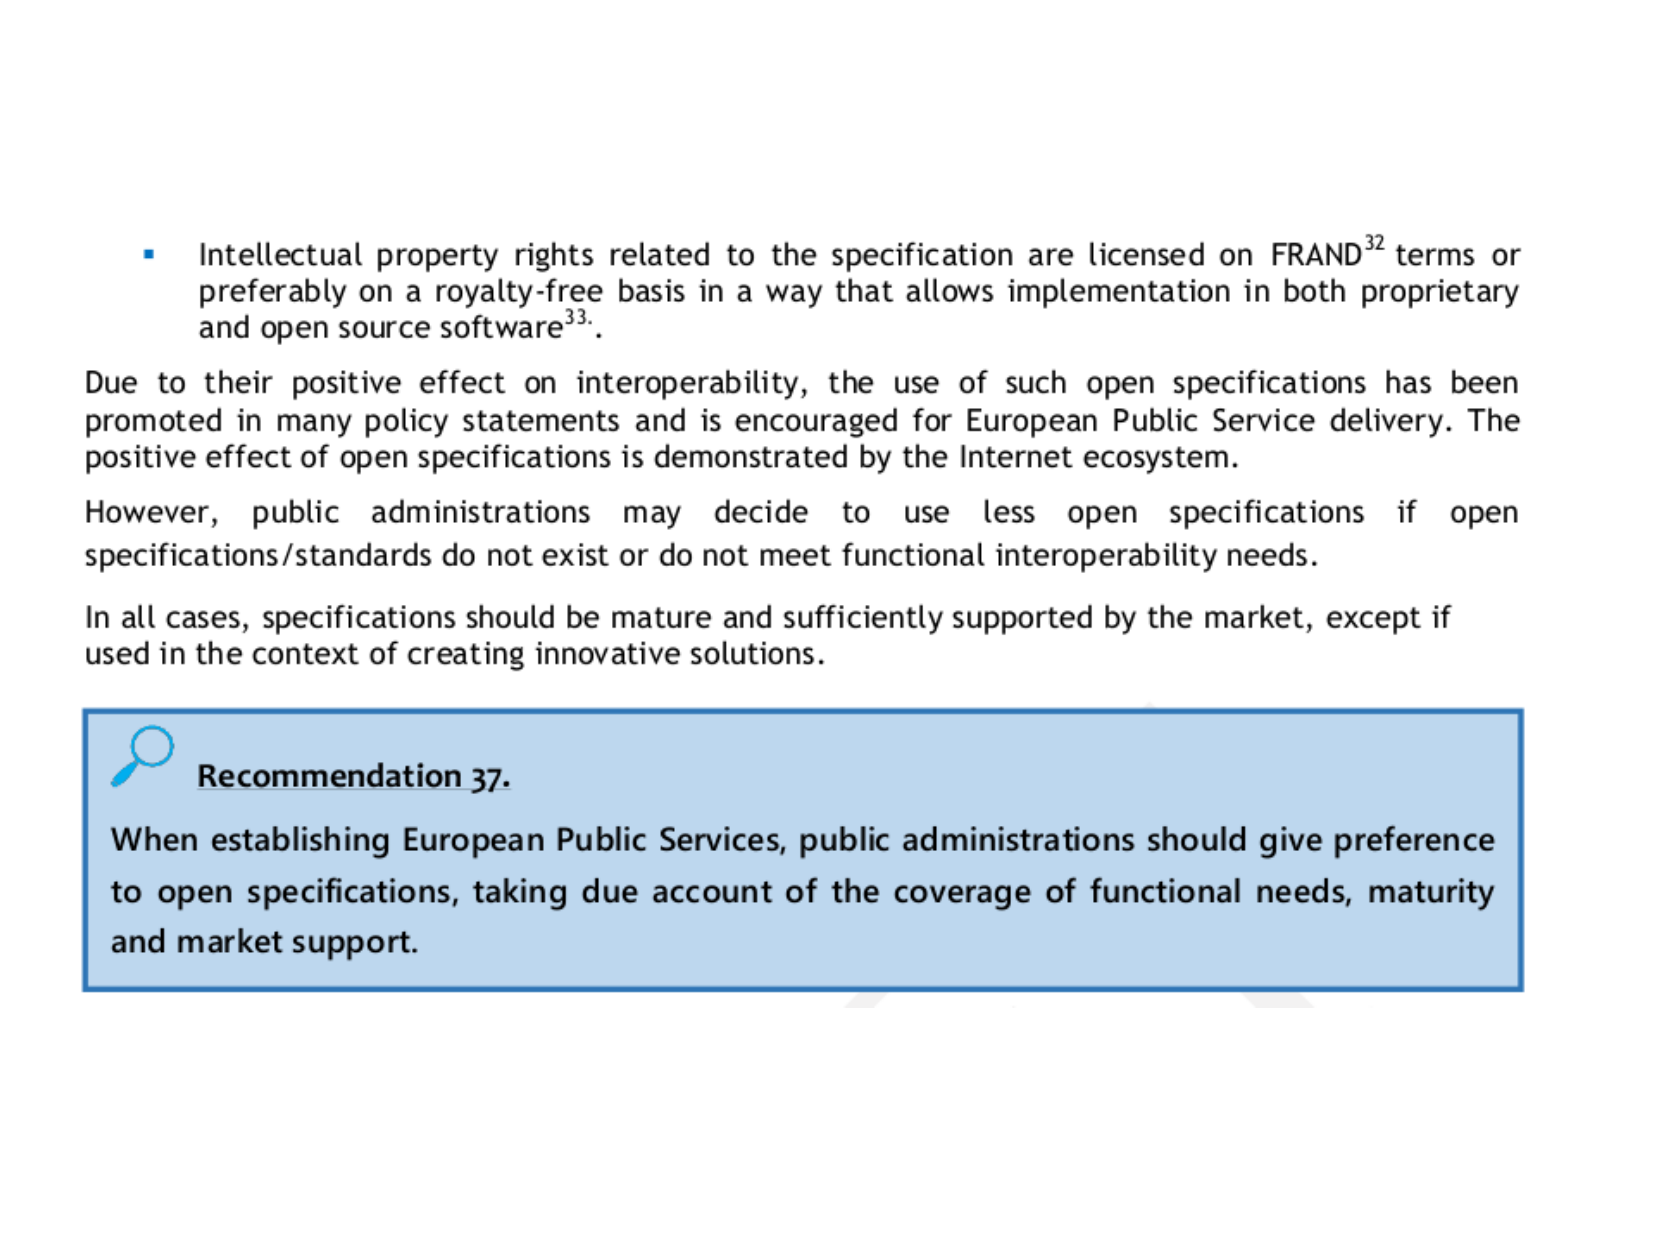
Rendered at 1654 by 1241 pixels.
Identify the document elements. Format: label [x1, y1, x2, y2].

picture [11, 200, 1630, 1008]
